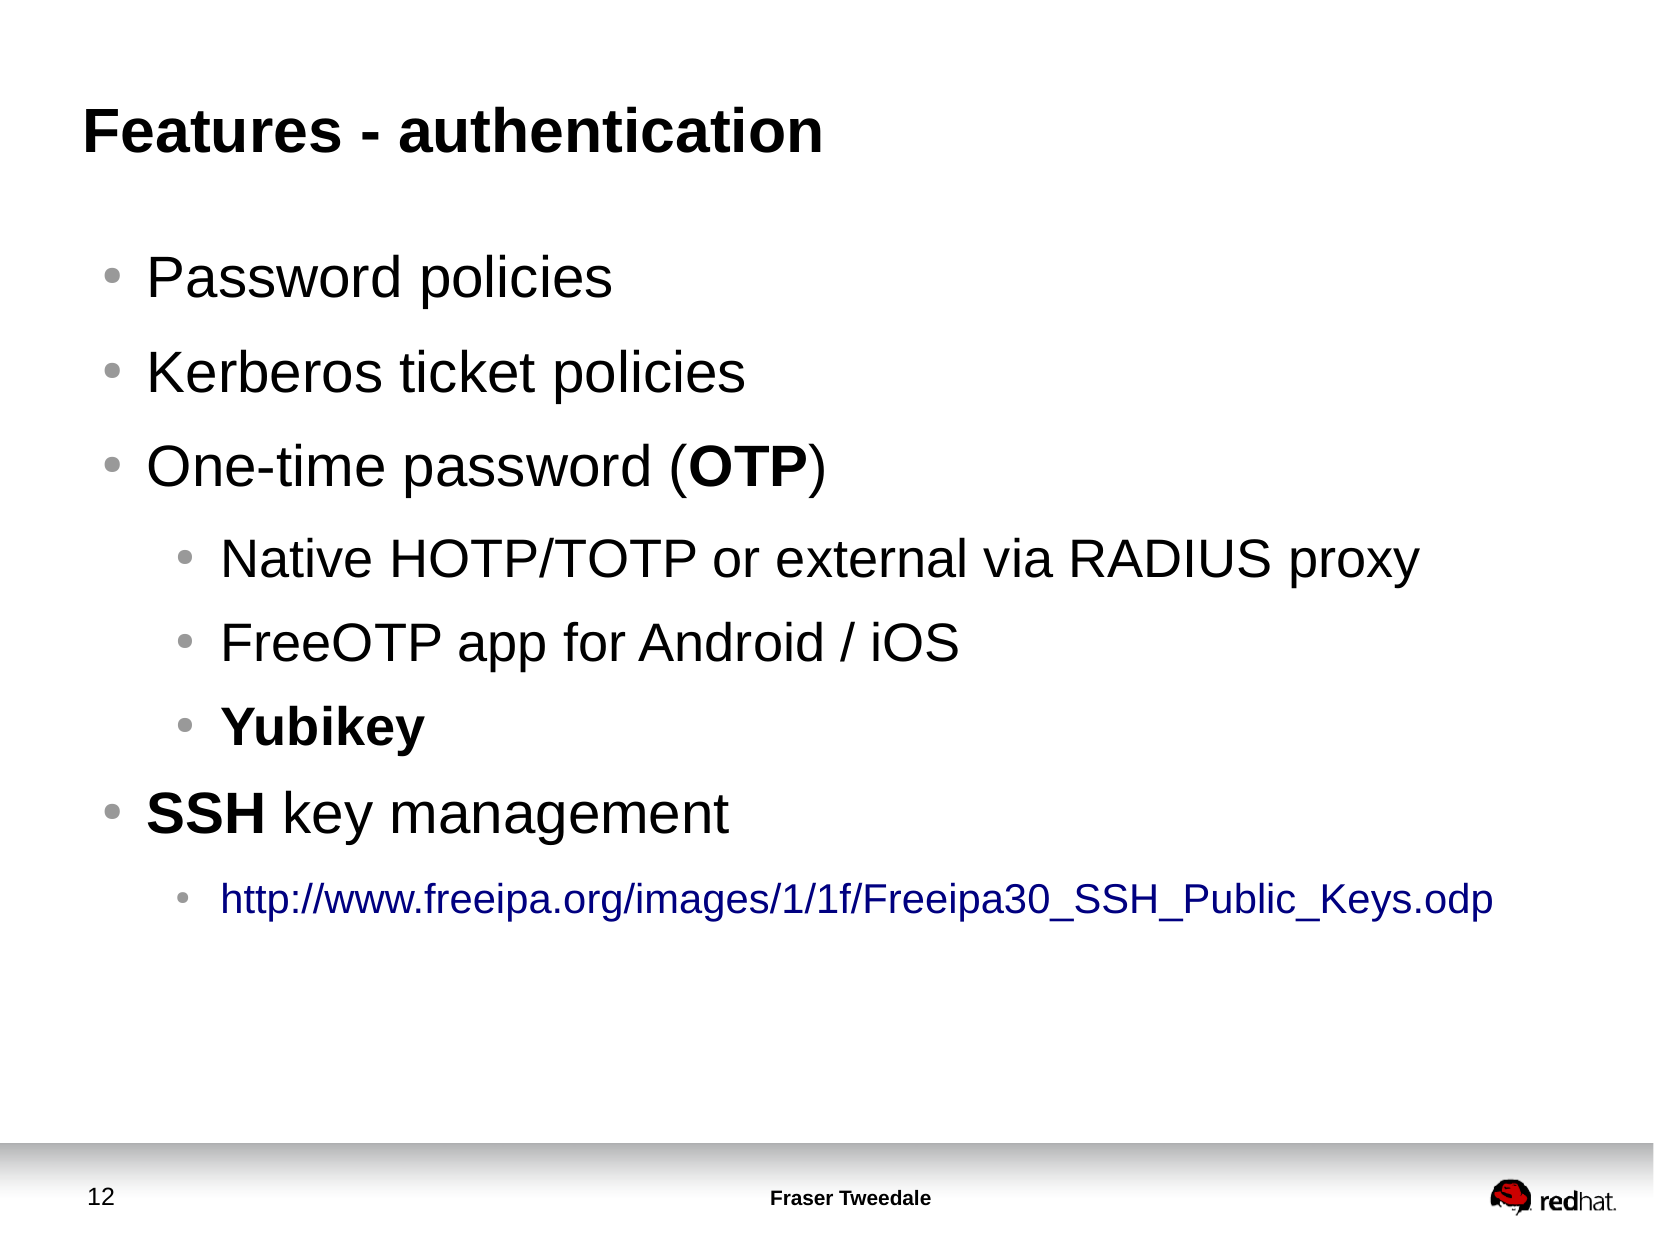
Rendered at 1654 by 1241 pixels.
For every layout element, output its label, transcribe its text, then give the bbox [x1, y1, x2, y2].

title Features - authentication [82, 37, 1571, 226]
list Password policies Kerberos ticket policies One-time password (OTP) Native HOTP/TOTP or external via RADIUS proxy FreeOTP app for Android / iOS Yubikey SSH key management http://www.freeipa.org/images/1/1f/Freeipa30_SSH_Public_Keys.odp [86, 244, 1576, 1039]
picture [0, 1143, 1654, 1241]
